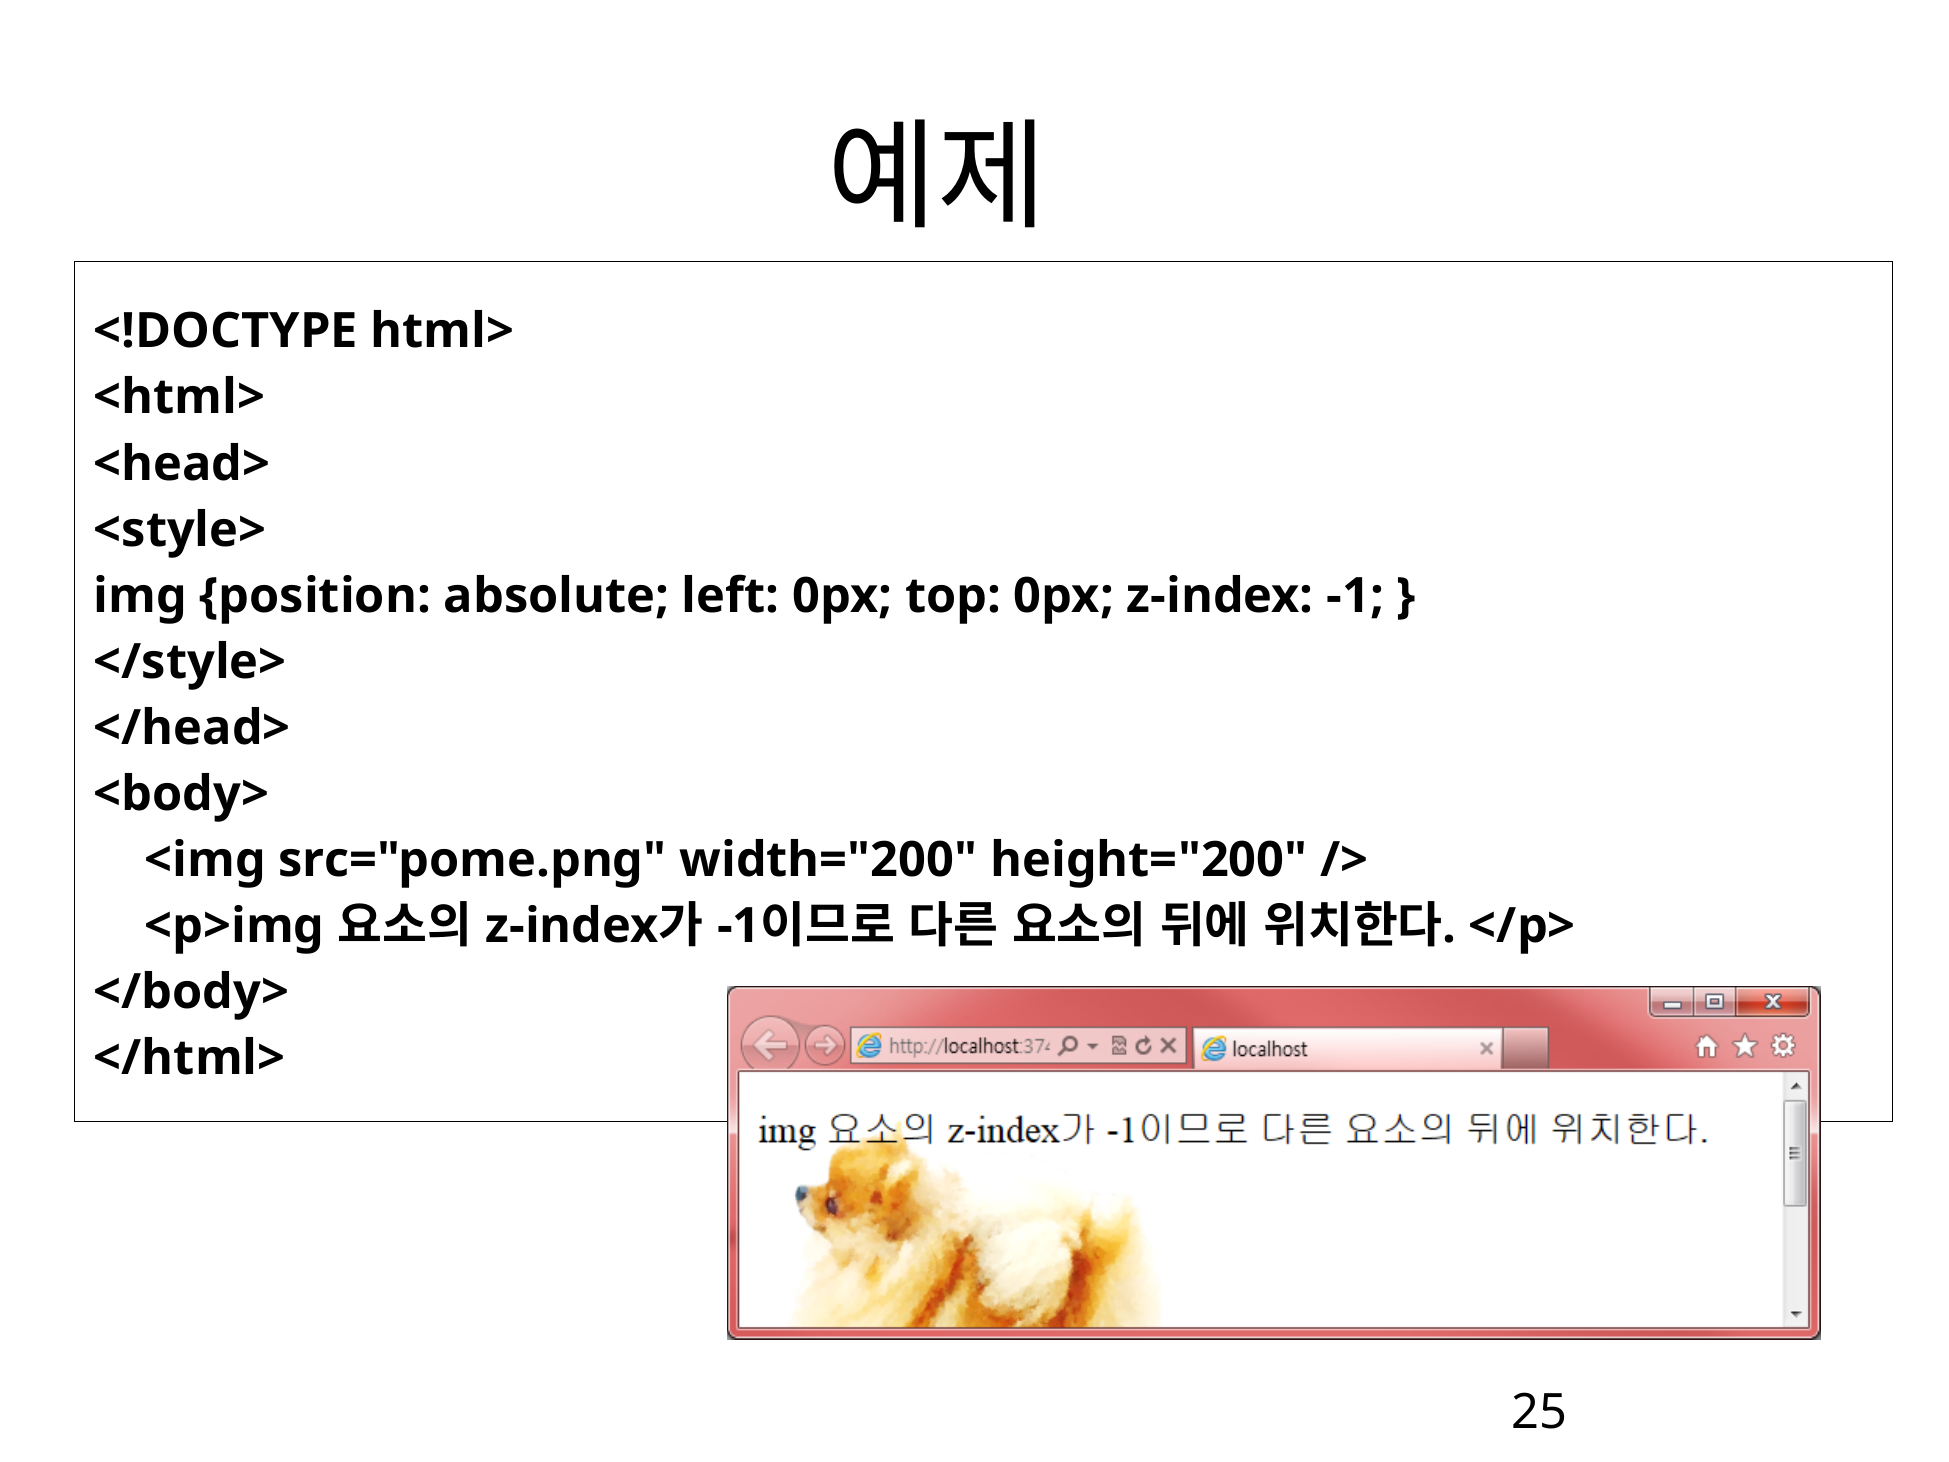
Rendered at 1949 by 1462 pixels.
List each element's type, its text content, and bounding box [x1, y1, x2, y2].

slide_number <숫자> [1496, 1372, 1899, 1462]
title 예제 [156, 92, 1749, 255]
text_box <!DOCTYPE html> <html> <head> <style> img {position: absolute; left: 0px; top: 0px; z-index: -1; } </style> </head> <body> <img src="pome.png" width="200" height="200" /> <p>img 요소의 z-index가 -1이므로 다른 요소의 뒤에 위치한다. </p> </body> </html> [74, 261, 1893, 1122]
picture [727, 986, 1821, 1340]
